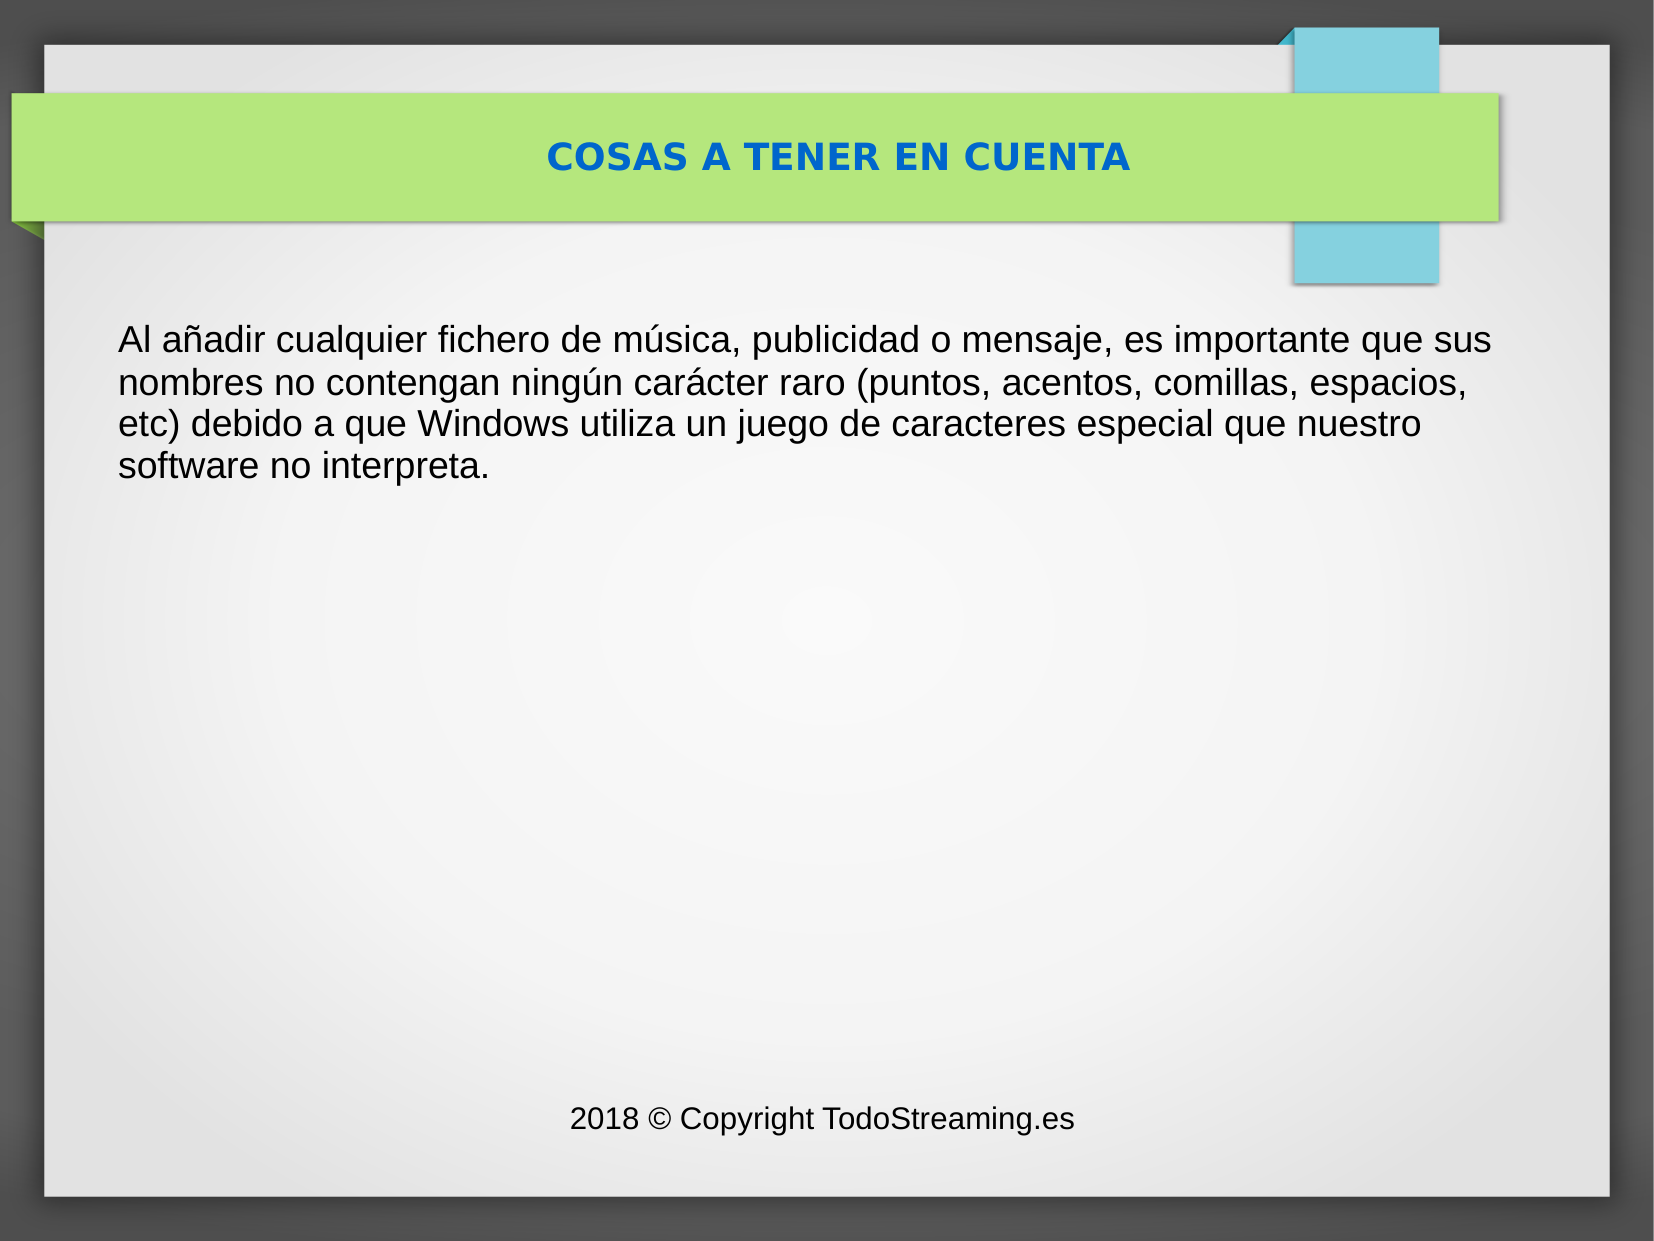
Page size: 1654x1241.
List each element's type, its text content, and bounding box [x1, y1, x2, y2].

text_box 2018 © Copyright TodoStreaming.es [555, 1094, 1099, 1146]
text_box Al añadir cualquier fichero de música, publicidad o mensaje, es importante que sus nombres no contengan ningún carácter raro (puntos, acentos, comillas, espacios, etc) debido a que Windows utiliza un juego de caracteres especial que nuestro software no interpreta. [118, 318, 1536, 529]
title COSAS A TENER EN CUENTA [519, 113, 1158, 201]
picture [0, 0, 1654, 1241]
